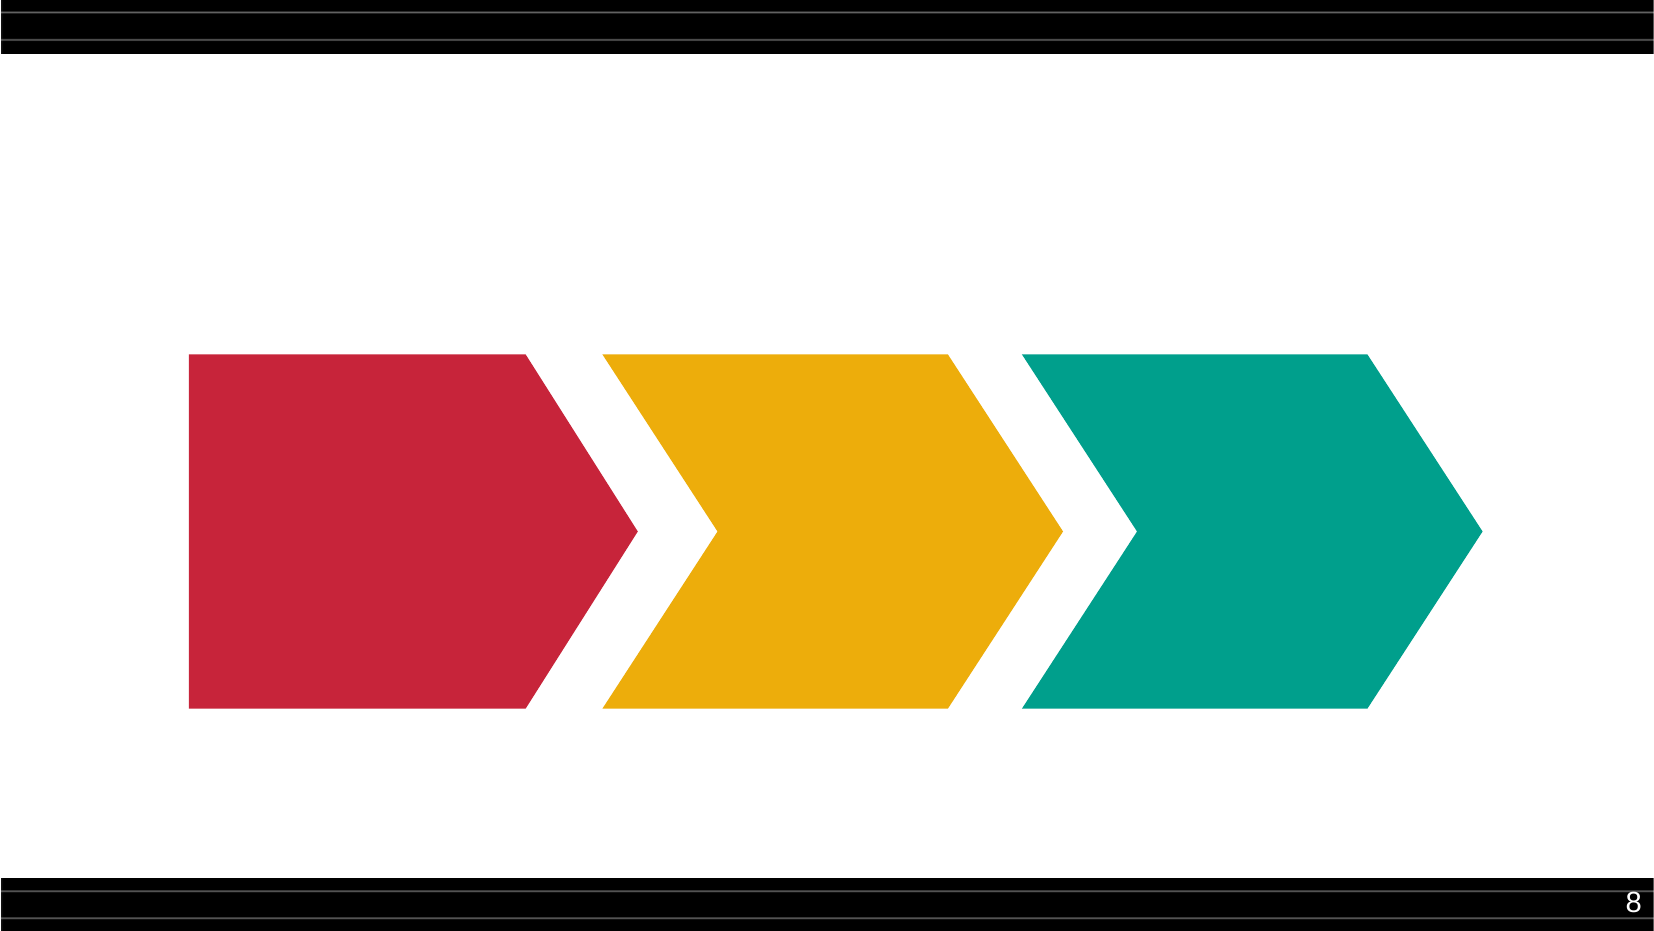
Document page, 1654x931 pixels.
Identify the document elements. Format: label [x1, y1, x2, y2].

text_box [602, 354, 1064, 709]
picture [1, 0, 1654, 54]
picture [1, 878, 1654, 931]
text_box [188, 354, 638, 709]
